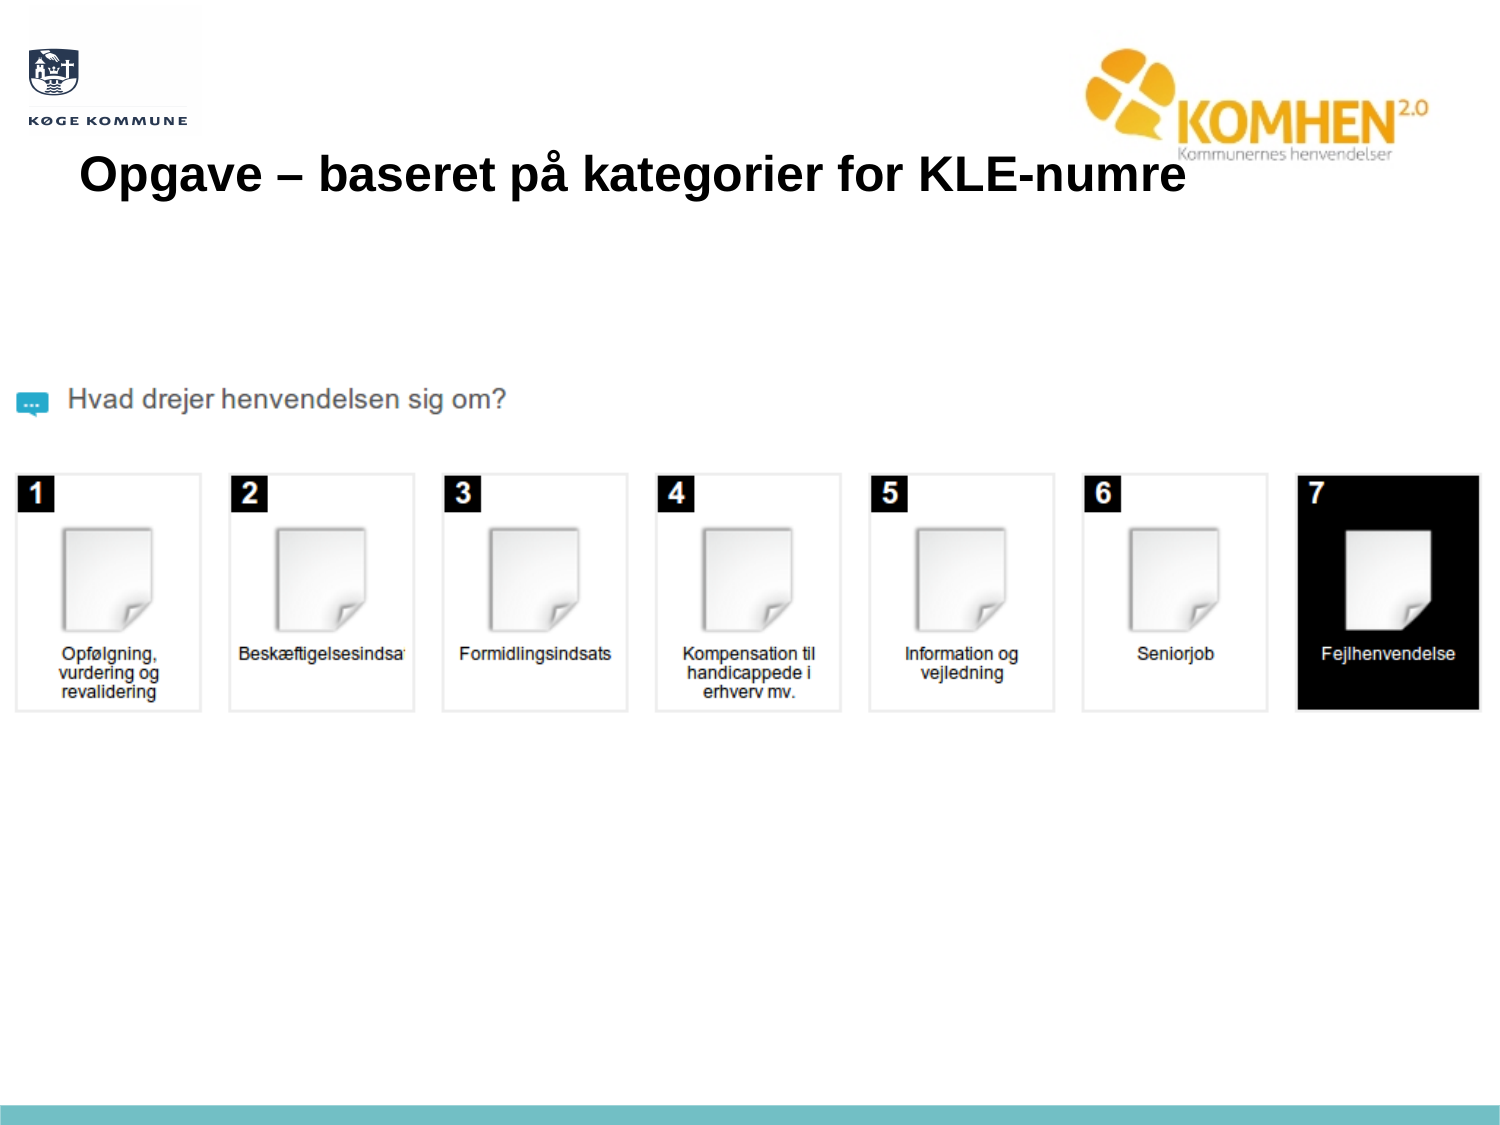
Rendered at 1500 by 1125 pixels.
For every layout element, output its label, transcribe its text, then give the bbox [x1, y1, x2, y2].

picture [1069, 30, 1440, 186]
text_box [0, 1105, 1500, 1125]
picture [0, 381, 1499, 741]
picture [29, 5, 202, 136]
text_box Opgave – baseret på kategorier for KLE-numre [65, 78, 1415, 266]
